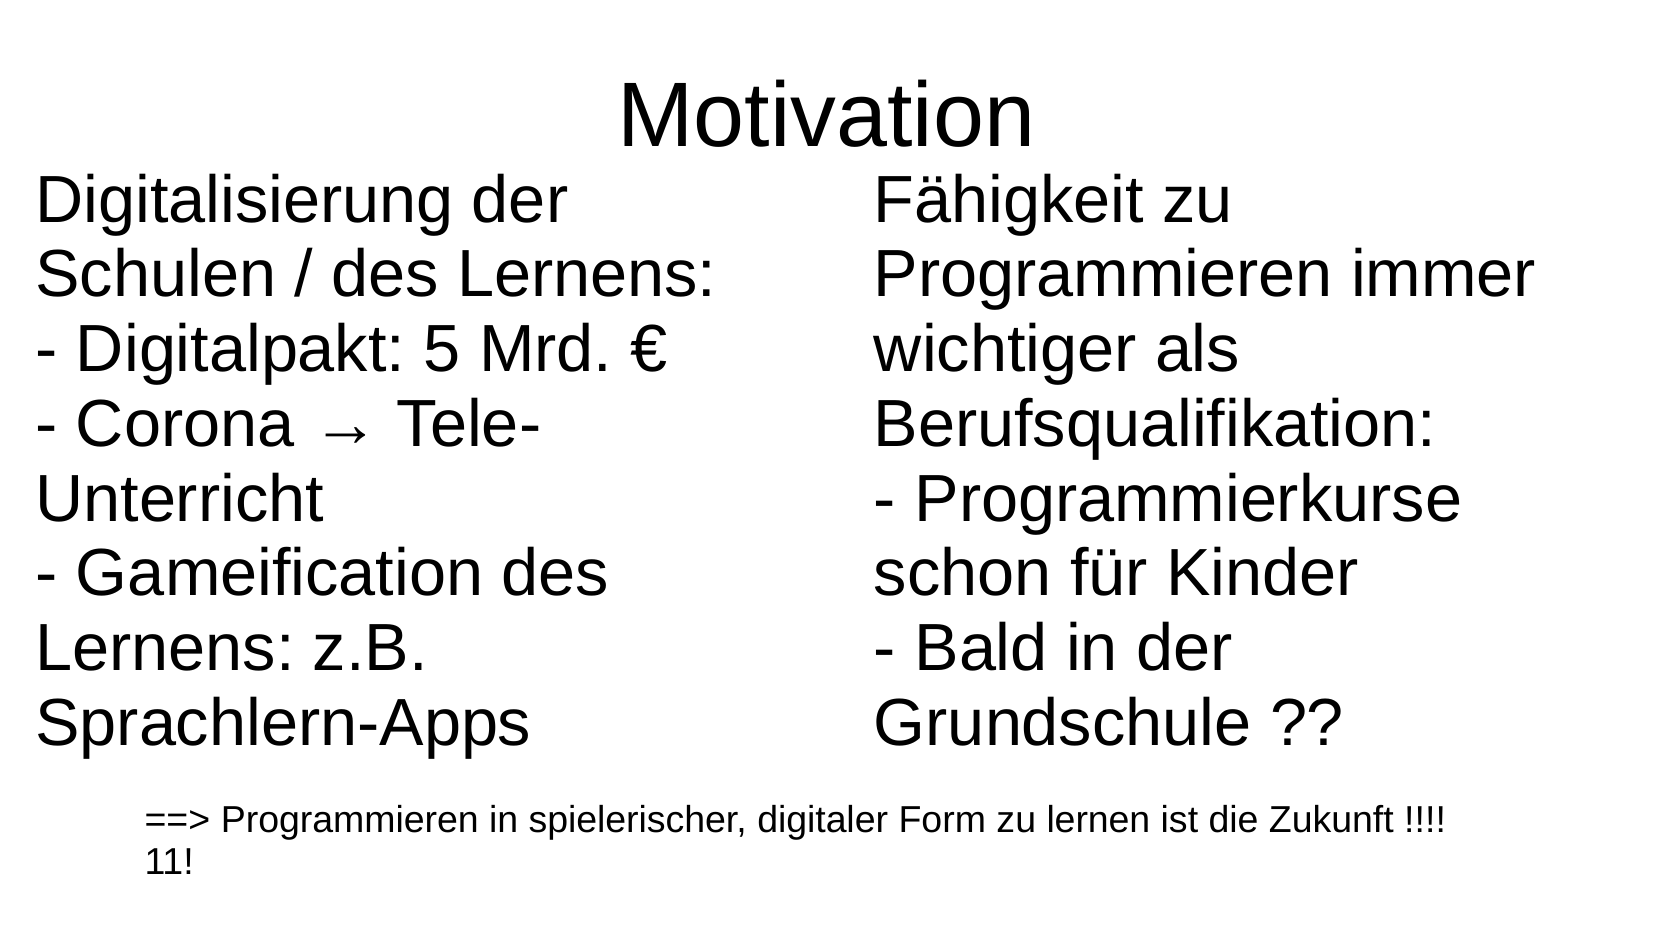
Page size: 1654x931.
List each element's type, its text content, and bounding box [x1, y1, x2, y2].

title Motivation [82, 37, 1571, 193]
text_box ==> Programmieren in spielerischer, digitaler Form zu lernen ist die Zukunft !!!!11! [129, 791, 1501, 891]
text_box Fähigkeit zu Programmieren immer wichtiger als Berufsqualifikation: - Programmierkurse schon für Kinder - Bald in der Grundschule ?? [874, 129, 1619, 792]
subtitle Digitalisierung der Schulen / des Lernens: - Digitalpakt: 5 Mrd. € - Corona → Tele-Unterricht - Gameification des Lernens: z.B. Sprachlern-Apps [35, 129, 780, 792]
